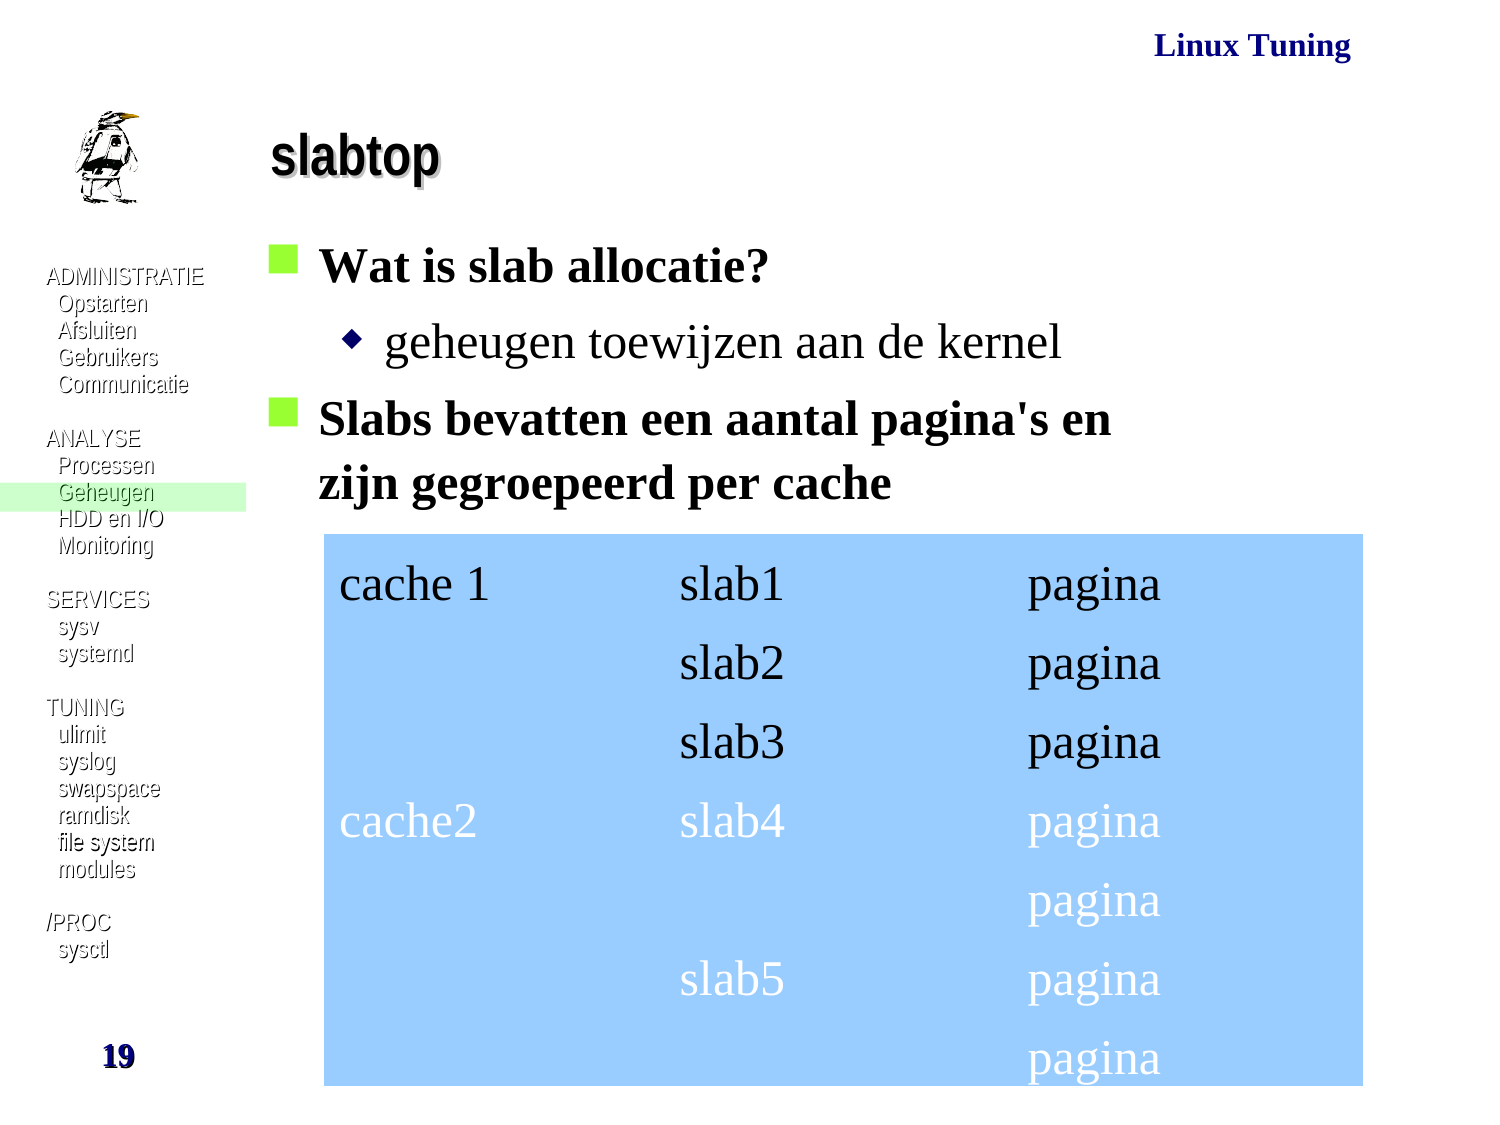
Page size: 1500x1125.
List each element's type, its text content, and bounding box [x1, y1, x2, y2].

table_cell slab2 [665, 613, 1013, 692]
table_cell [324, 928, 665, 1007]
table_cell slab5 [665, 928, 1013, 1007]
list Wat is slab allocatie? geheugen toewijzen aan de kernel Slabs bevatten een aantal pagina's en zijn gegroepeerd per cache [264, 229, 1486, 882]
table_cell pagina [1013, 613, 1363, 692]
title slabtop [270, 41, 1500, 250]
table_cell slab3 [665, 692, 1013, 771]
table_cell [324, 1007, 665, 1086]
table_cell [665, 849, 1013, 928]
table_header slab1 [665, 534, 1013, 613]
table_cell [324, 613, 665, 692]
picture [57, 105, 143, 206]
table_cell pagina [1013, 849, 1363, 928]
table_header pagina [1013, 534, 1363, 613]
text_box [0, 482, 247, 512]
table_cell [665, 1007, 1013, 1086]
table_cell pagina [1013, 771, 1363, 849]
table_header cache 1 [324, 534, 665, 613]
table_cell [324, 692, 665, 771]
table_cell pagina [1013, 692, 1363, 771]
table_cell pagina [1013, 1007, 1363, 1086]
table_cell [324, 849, 665, 928]
table_cell pagina [1013, 928, 1363, 1007]
table_cell slab4 [665, 771, 1013, 849]
table_cell cache2 [324, 771, 665, 849]
